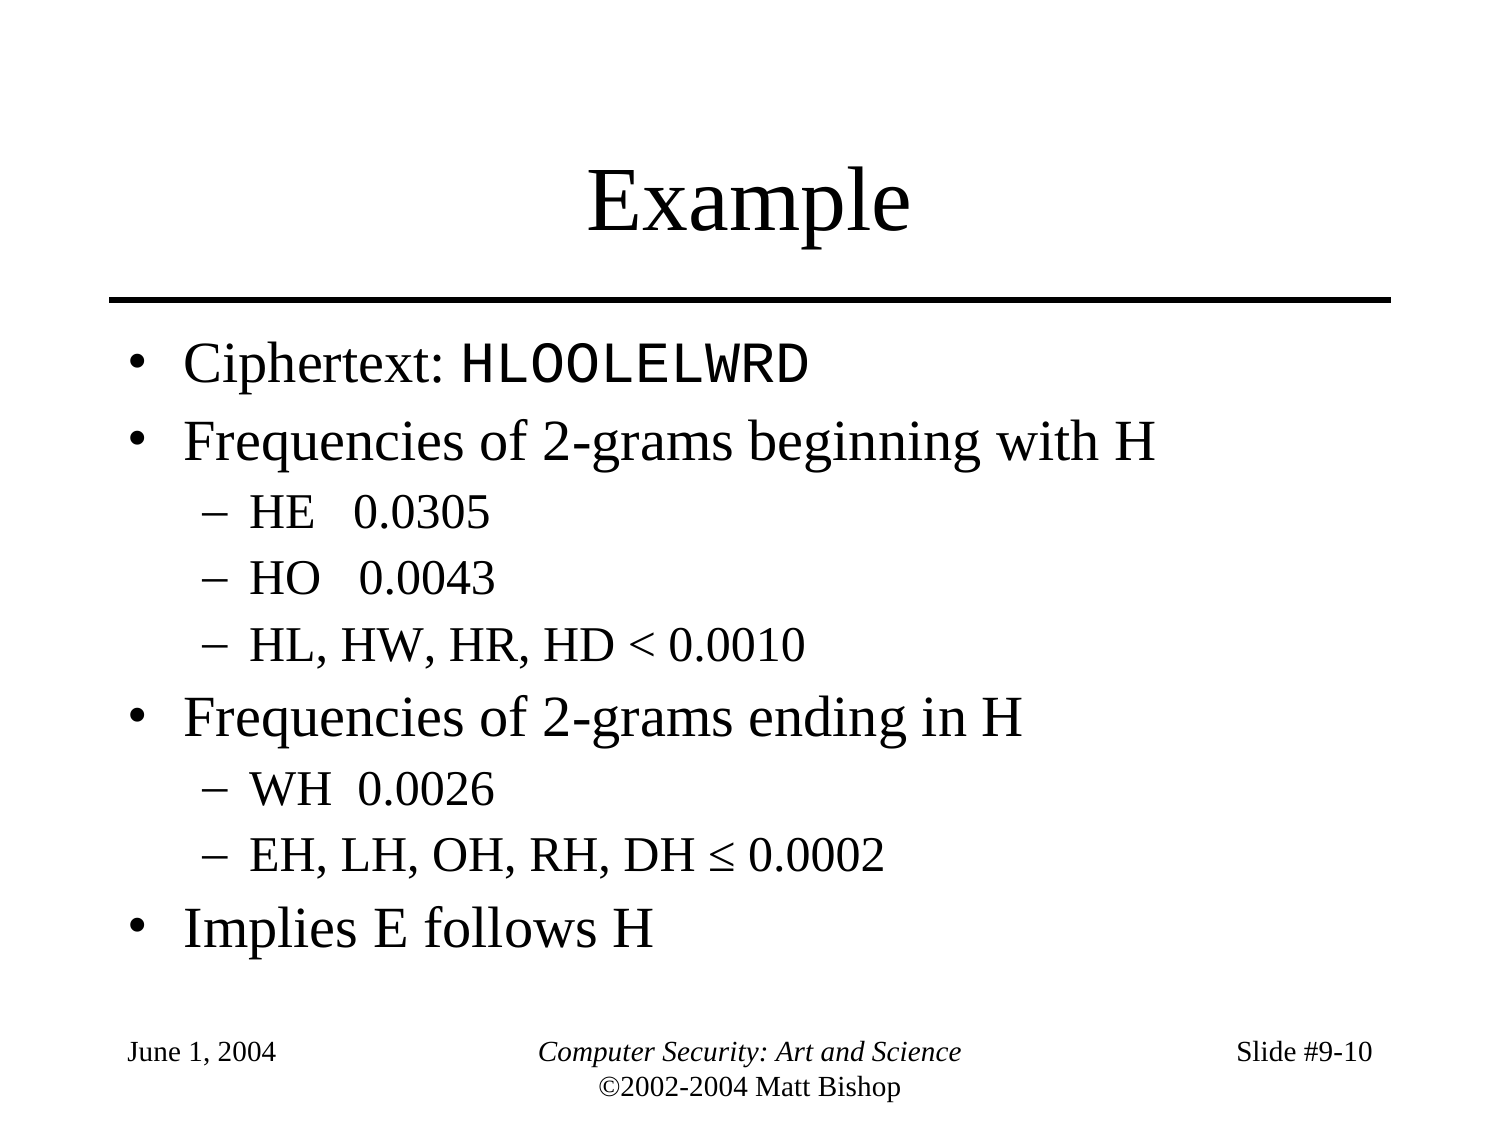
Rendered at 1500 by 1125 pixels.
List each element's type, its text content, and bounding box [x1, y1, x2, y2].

title Example [112, 99, 1388, 288]
list Ciphertext: HLOOLELWRD Frequencies of 2-grams beginning with H HE 0.0305 HO 0.0043 HL, HW, HR, HD < 0.0010 Frequencies of 2-grams ending in H WH 0.0026 EH, LH, OH, RH, DH ≤ 0.0002 Implies E follows H [112, 324, 1388, 1000]
